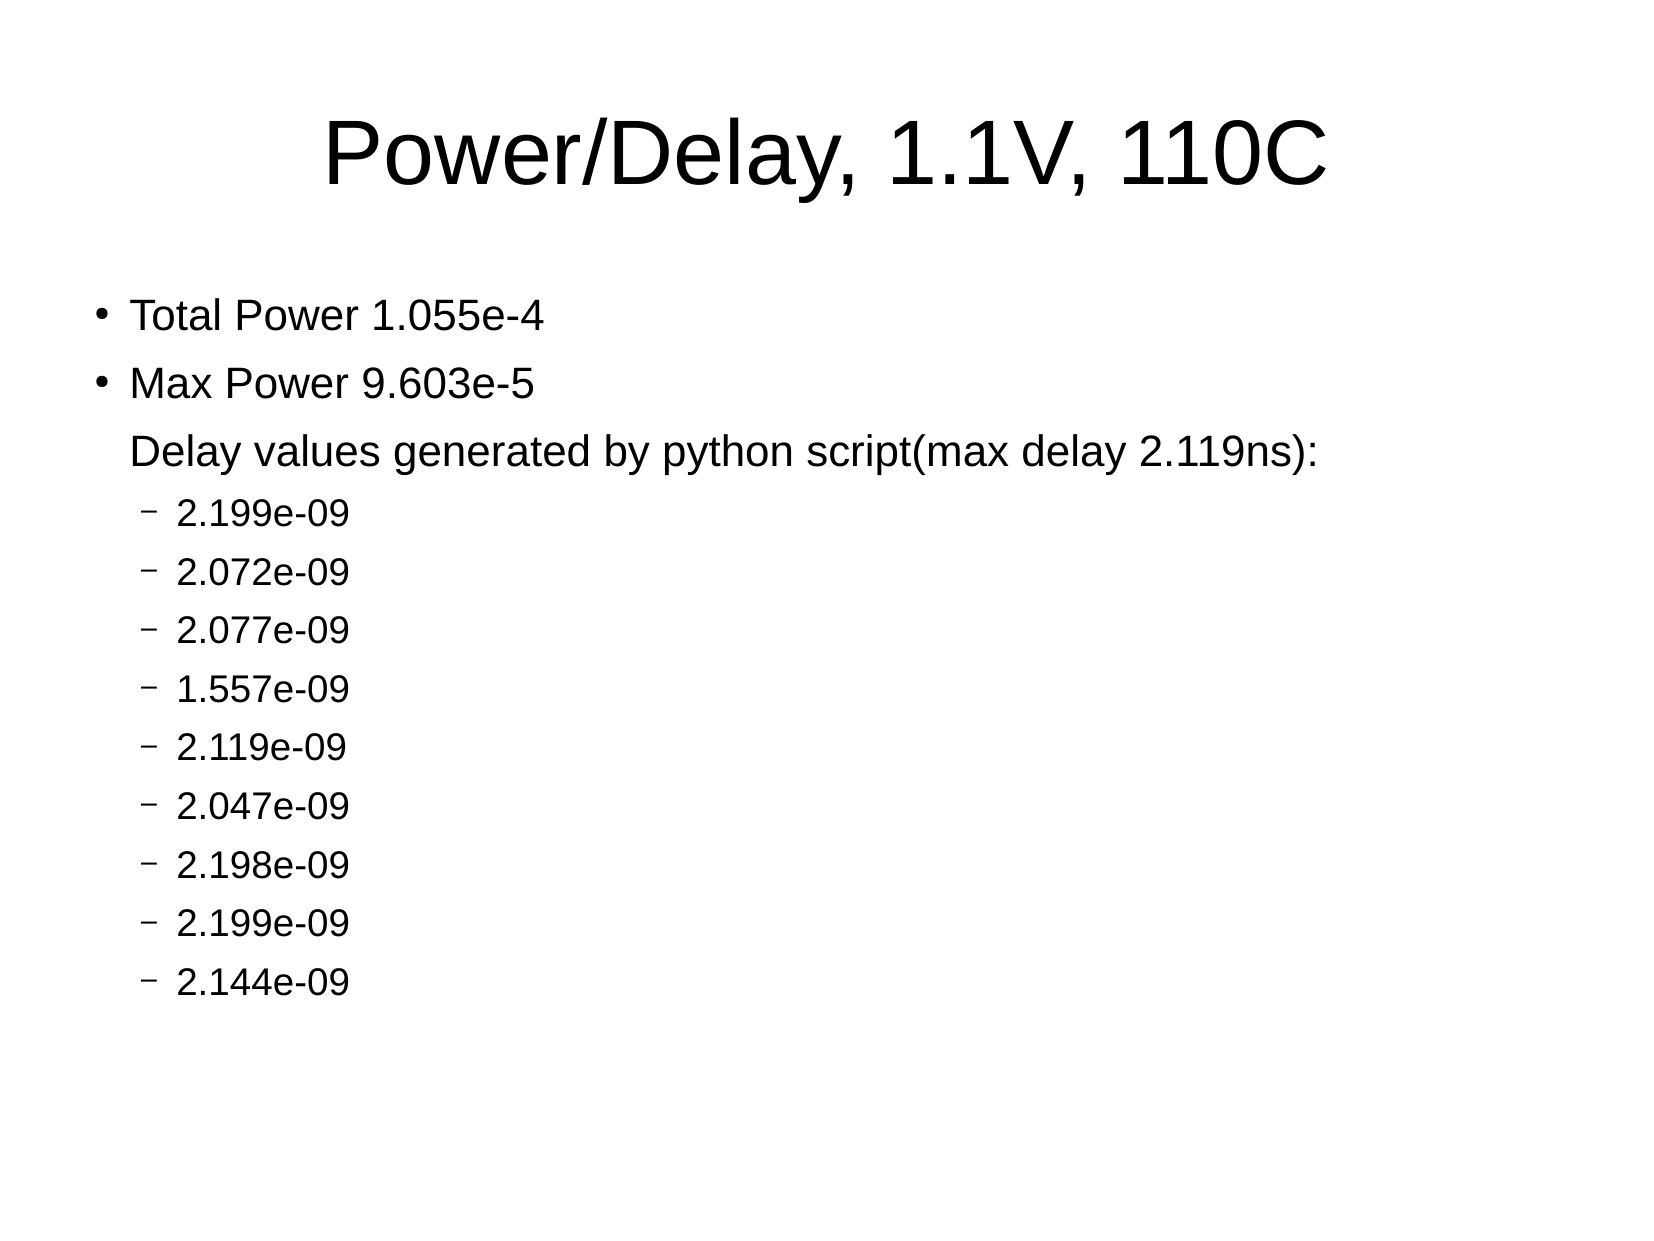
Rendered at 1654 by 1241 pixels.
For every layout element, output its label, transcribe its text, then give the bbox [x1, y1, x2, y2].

list Total Power 1.055e-4 Max Power 9.603e-5 Delay values generated by python script(max delay 2.119ns): 2.199e-09 2.072e-09 2.077e-09 1.557e-09 2.119e-09 2.047e-09 2.198e-09 2.199e-09 2.144e-09 [82, 290, 1571, 1010]
title Power/Delay, 1.1V, 110C [82, 49, 1571, 257]
